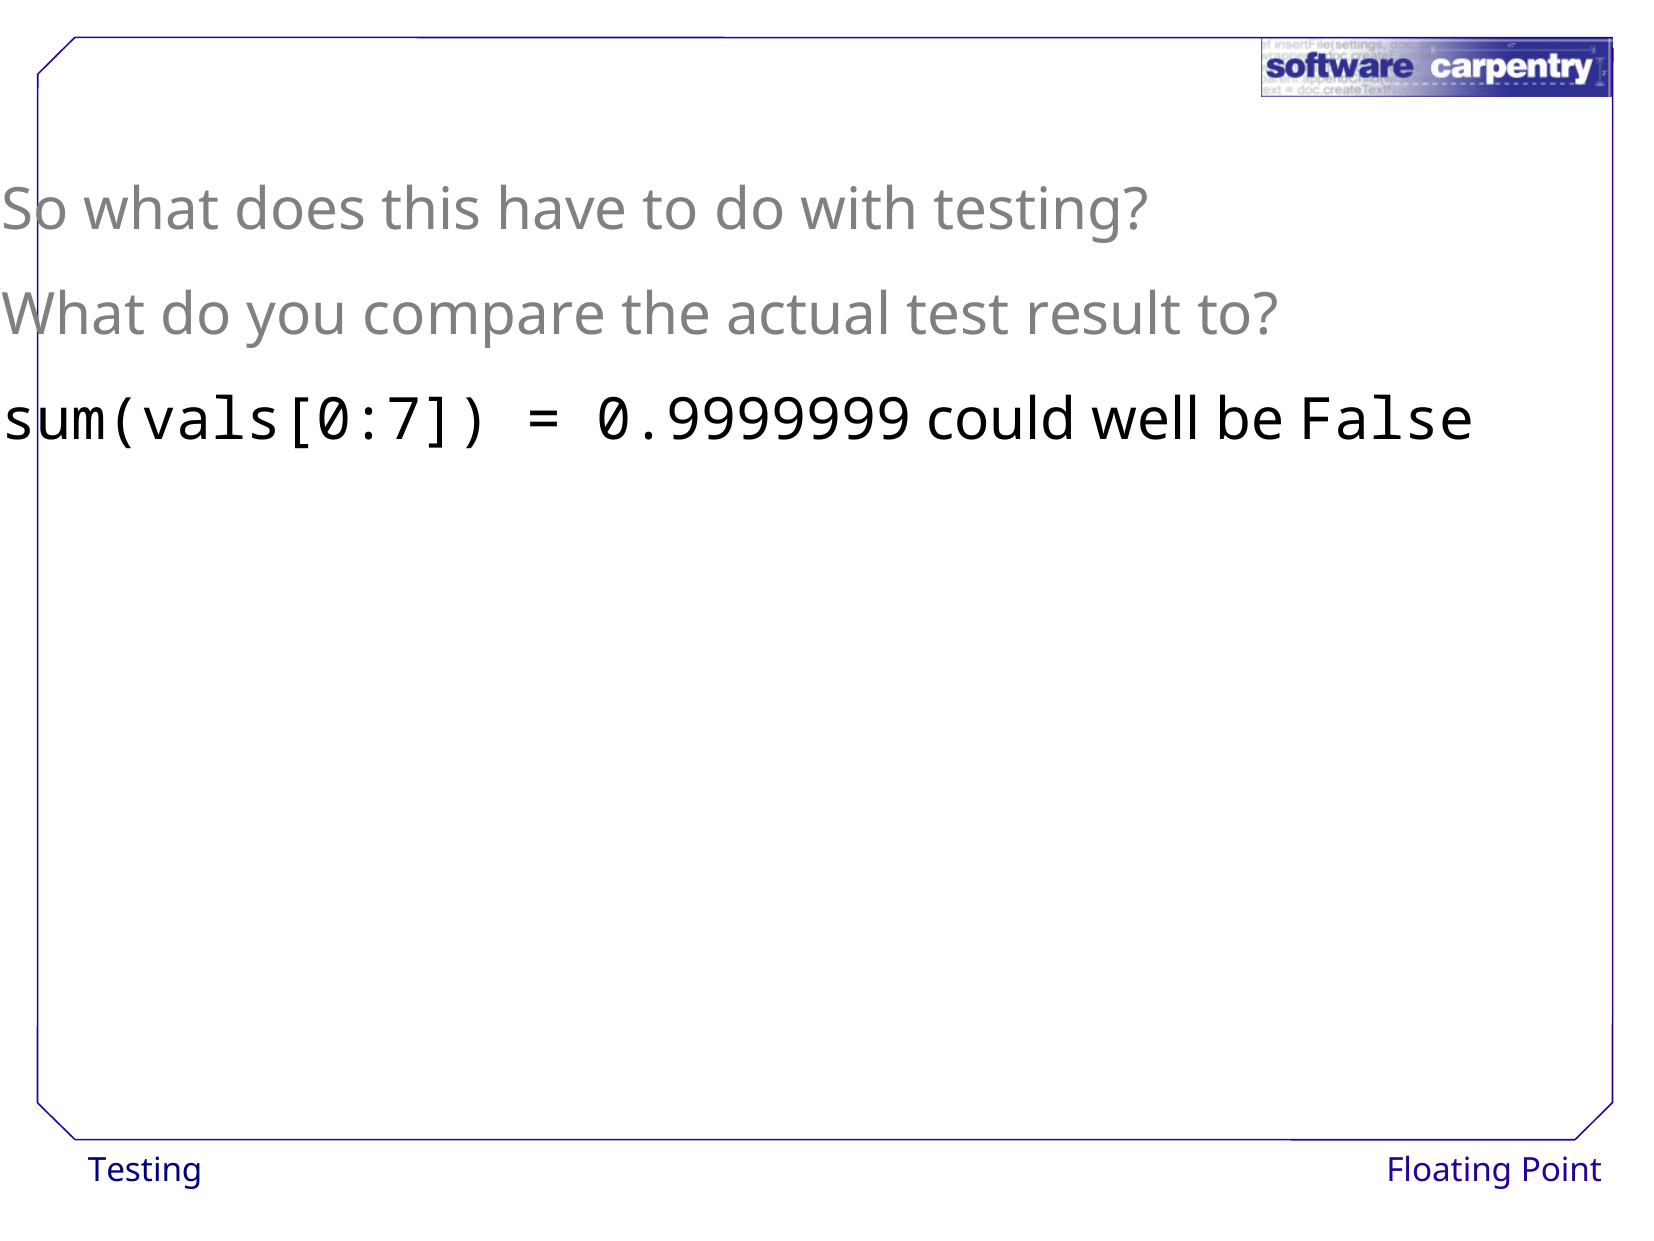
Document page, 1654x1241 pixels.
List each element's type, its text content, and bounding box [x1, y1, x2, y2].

picture [1261, 39, 1613, 97]
text_box So what does this have to do with testing? What do you compare the actual test result to? sum(vals[0:7]) = 0.9999999 could well be False [0, 128, 1640, 459]
